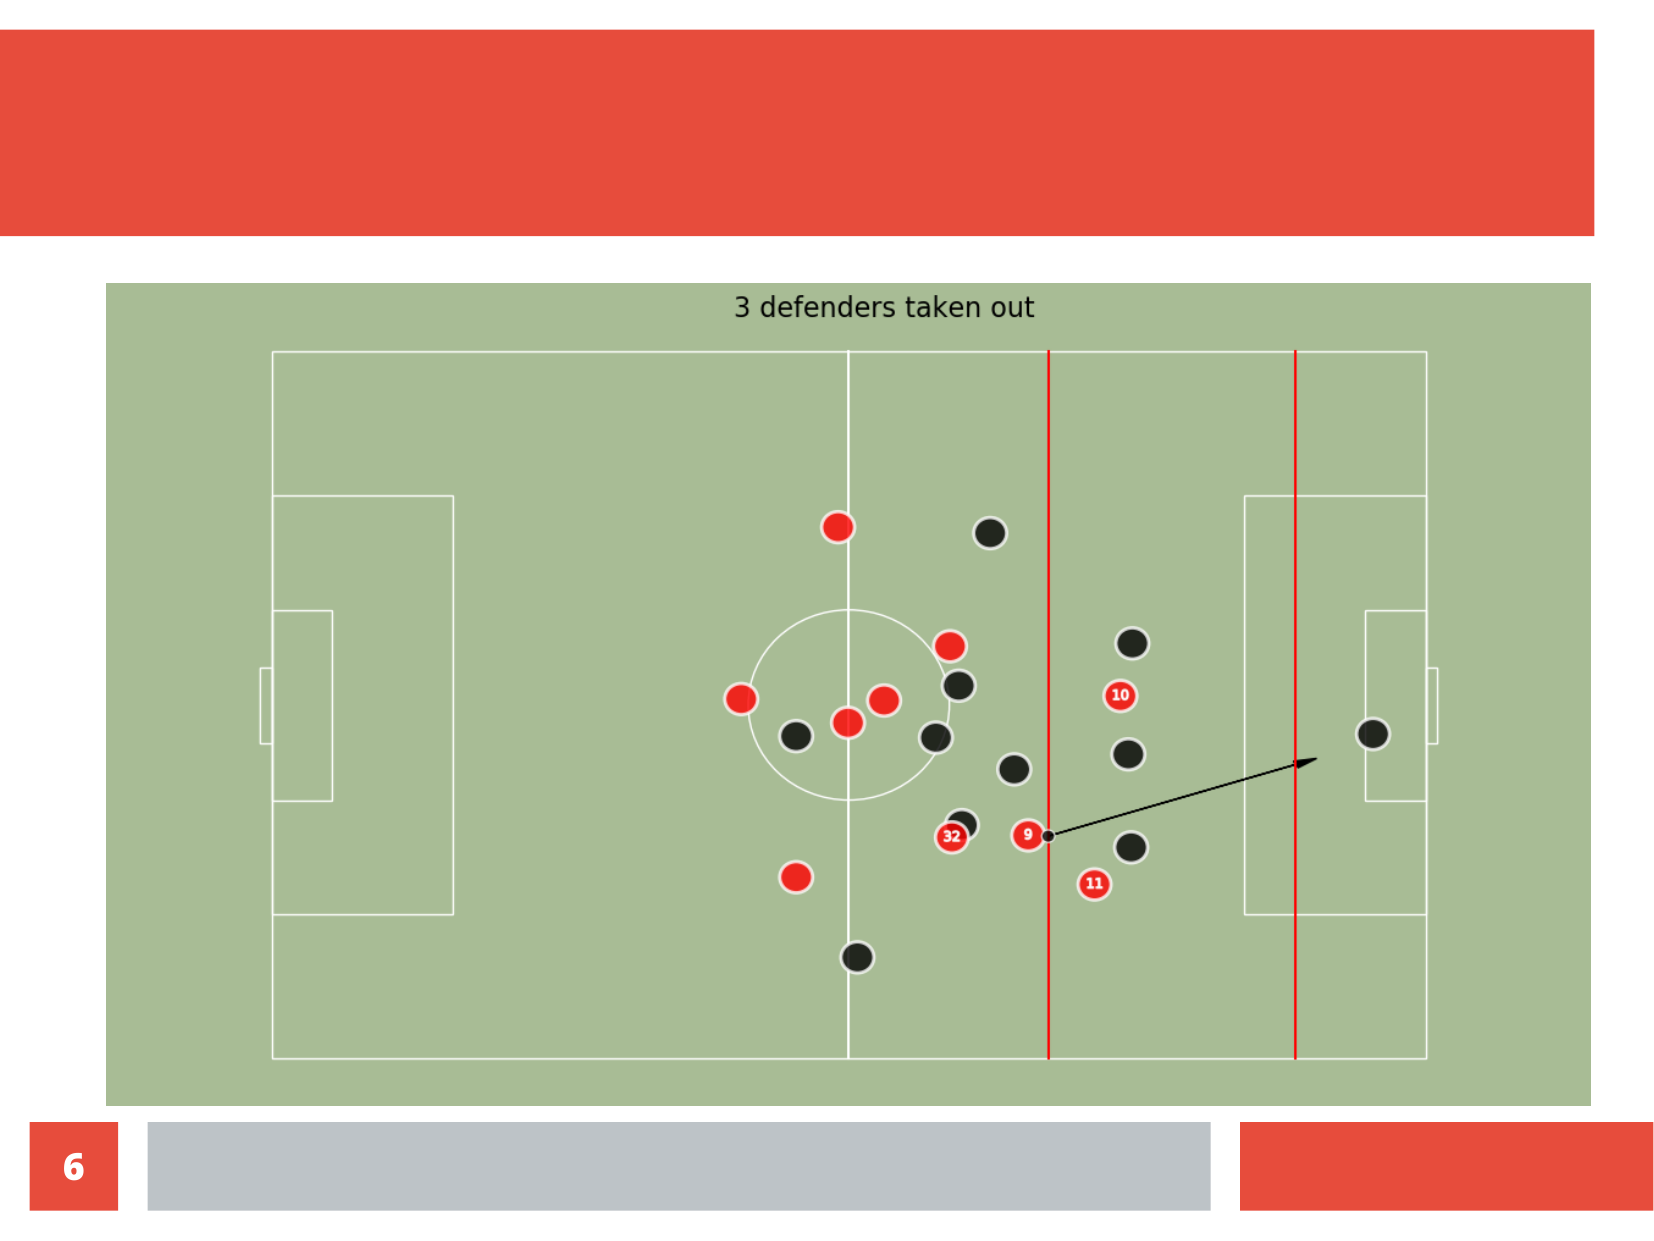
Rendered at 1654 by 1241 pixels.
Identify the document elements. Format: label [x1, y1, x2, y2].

picture [106, 283, 1591, 1106]
